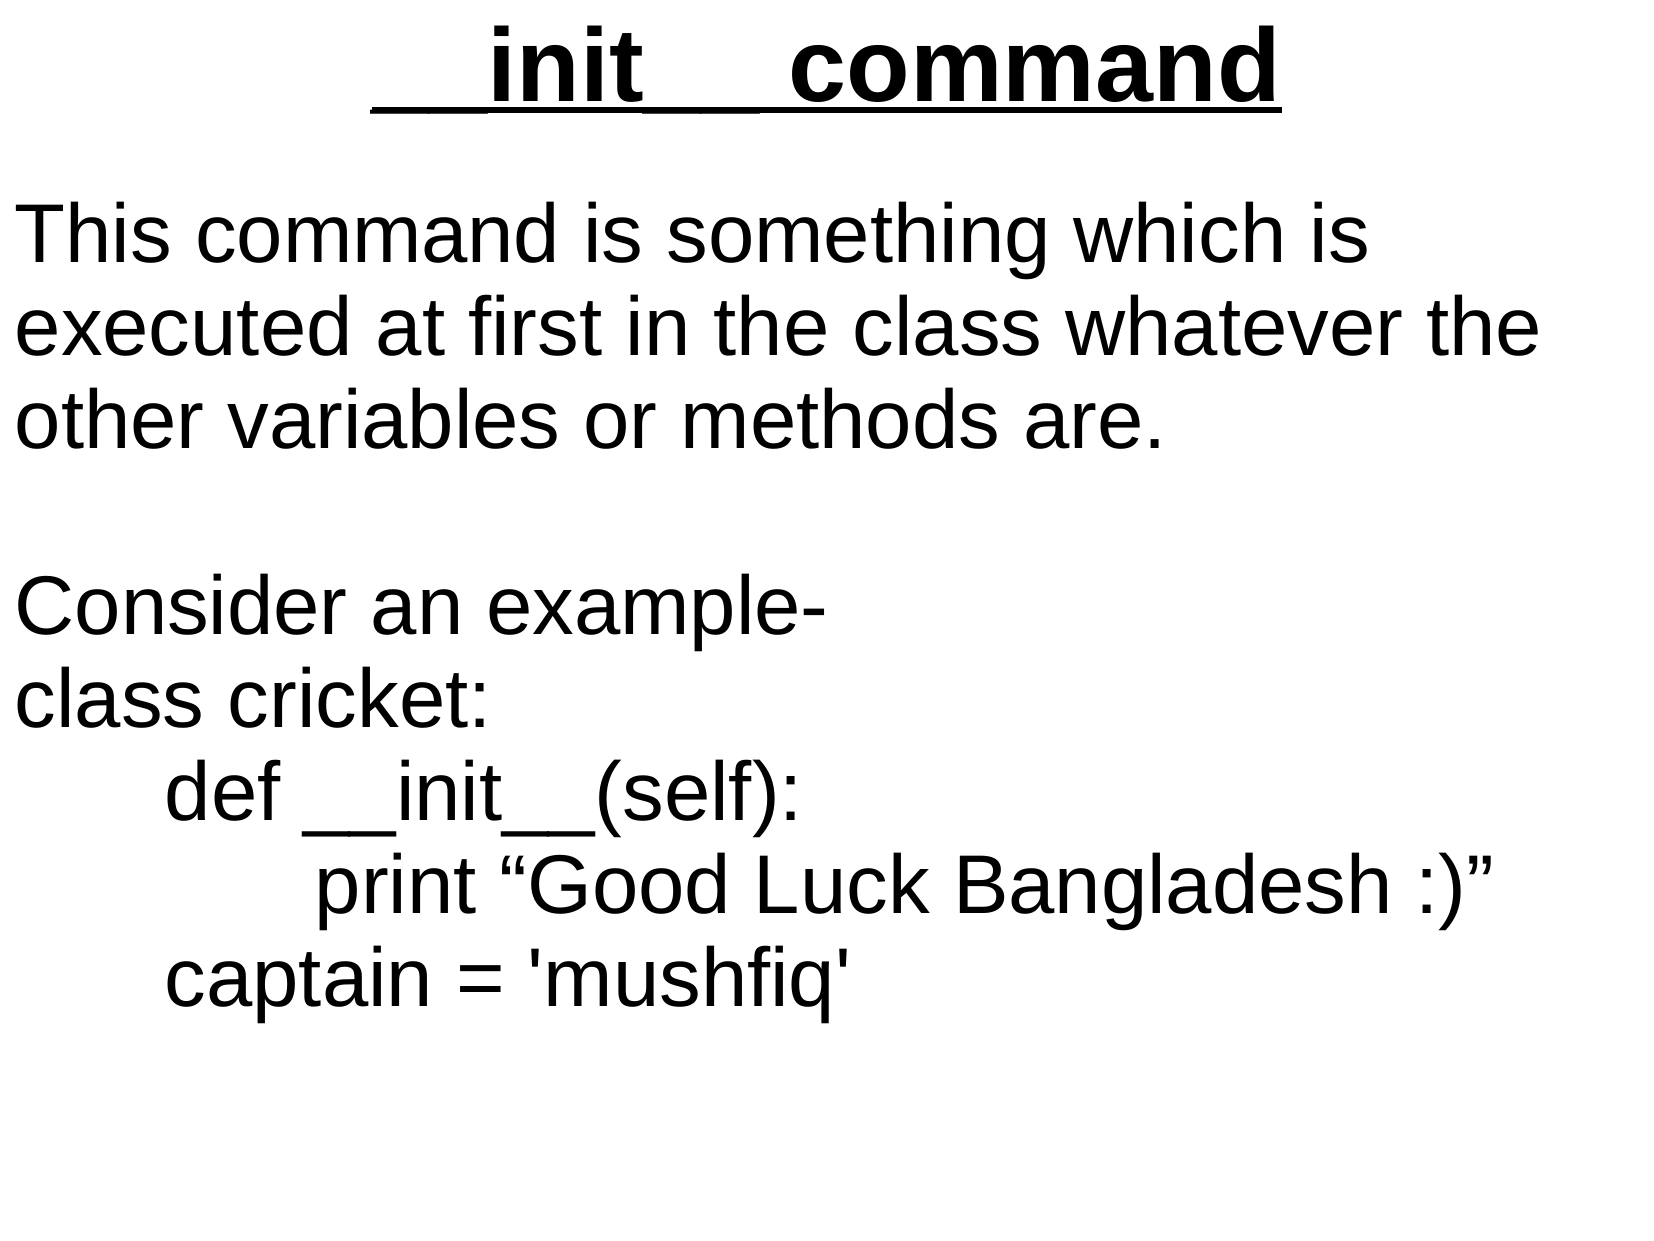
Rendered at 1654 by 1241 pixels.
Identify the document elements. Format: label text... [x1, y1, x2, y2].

text_box __init__ command [0, 0, 1654, 150]
text_box This command is something which is executed at first in the class whatever the other variables or methods are. Consider an example- class cricket: def __init__(self): print “Good Luck Bangladesh :)” captain = 'mushfiq' [0, 180, 1654, 1124]
text_box [495, 615, 525, 686]
